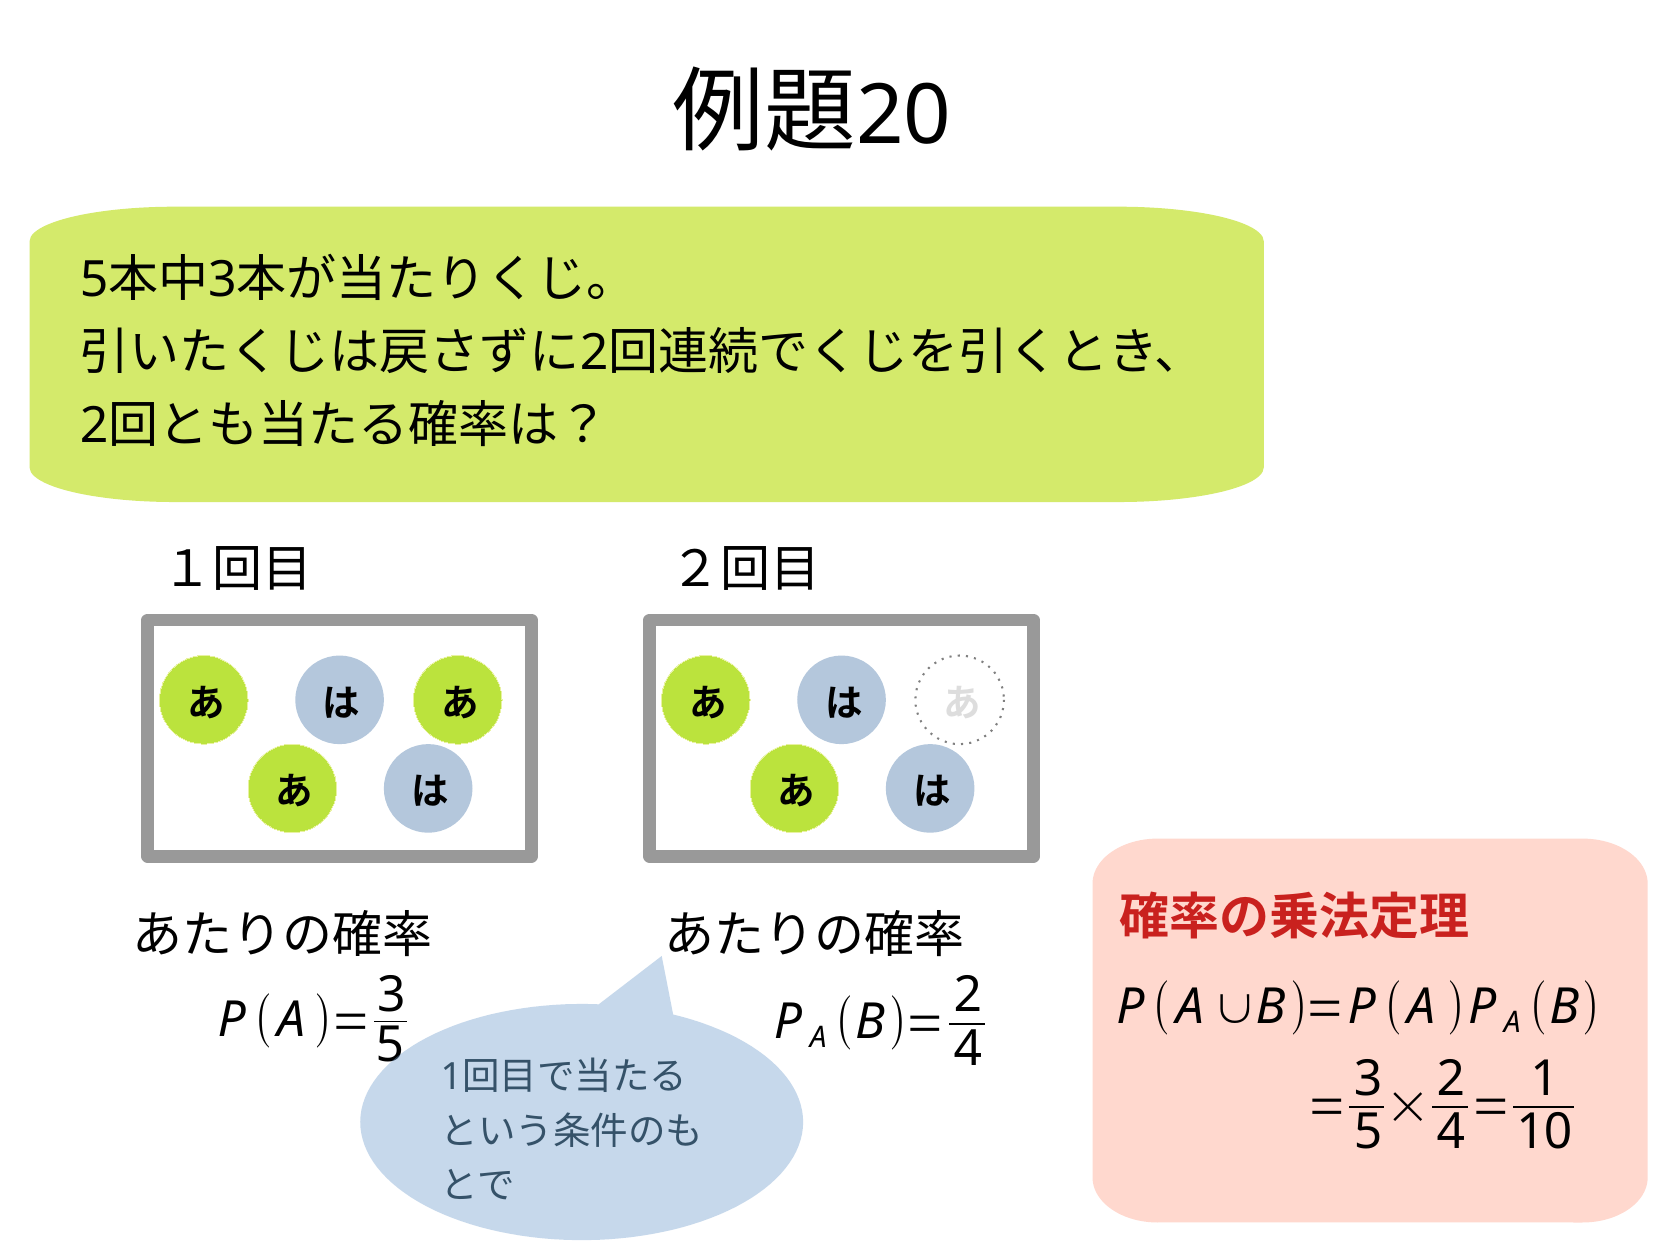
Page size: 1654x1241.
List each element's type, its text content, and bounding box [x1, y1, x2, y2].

chart [211, 974, 414, 1071]
text_box あたりの確率 [118, 887, 473, 975]
text_box は [797, 655, 886, 745]
text_box あ [915, 655, 1004, 745]
chart [1299, 1057, 1584, 1158]
text_box は [885, 744, 975, 833]
text_box あ [413, 655, 503, 745]
text_box は [295, 655, 384, 745]
text_box あ [248, 744, 337, 833]
text_box あたりの確率 [649, 887, 1004, 975]
text_box ２回目 [655, 520, 922, 609]
text_box [147, 620, 532, 857]
text_box あ [750, 744, 839, 833]
text_box [649, 620, 1034, 857]
text_box １回目 [147, 520, 414, 609]
text_box 確率の乗法定理 [1104, 869, 1577, 1030]
text_box は [383, 744, 473, 833]
text_box あ [159, 655, 249, 745]
text_box [29, 206, 1264, 503]
text_box あ [661, 655, 751, 745]
text_box [1092, 838, 1648, 1223]
text_box 1回目で当たるという条件のもとで [360, 955, 804, 1241]
title 例題20 [29, 29, 1595, 178]
chart [1110, 978, 1606, 1040]
text_box 5本中3本が当たりくじ。 引いたくじは戻さずに2回連続でくじを引くとき、 2回とも当たる確率は？ [64, 231, 1630, 464]
chart [767, 974, 993, 1075]
